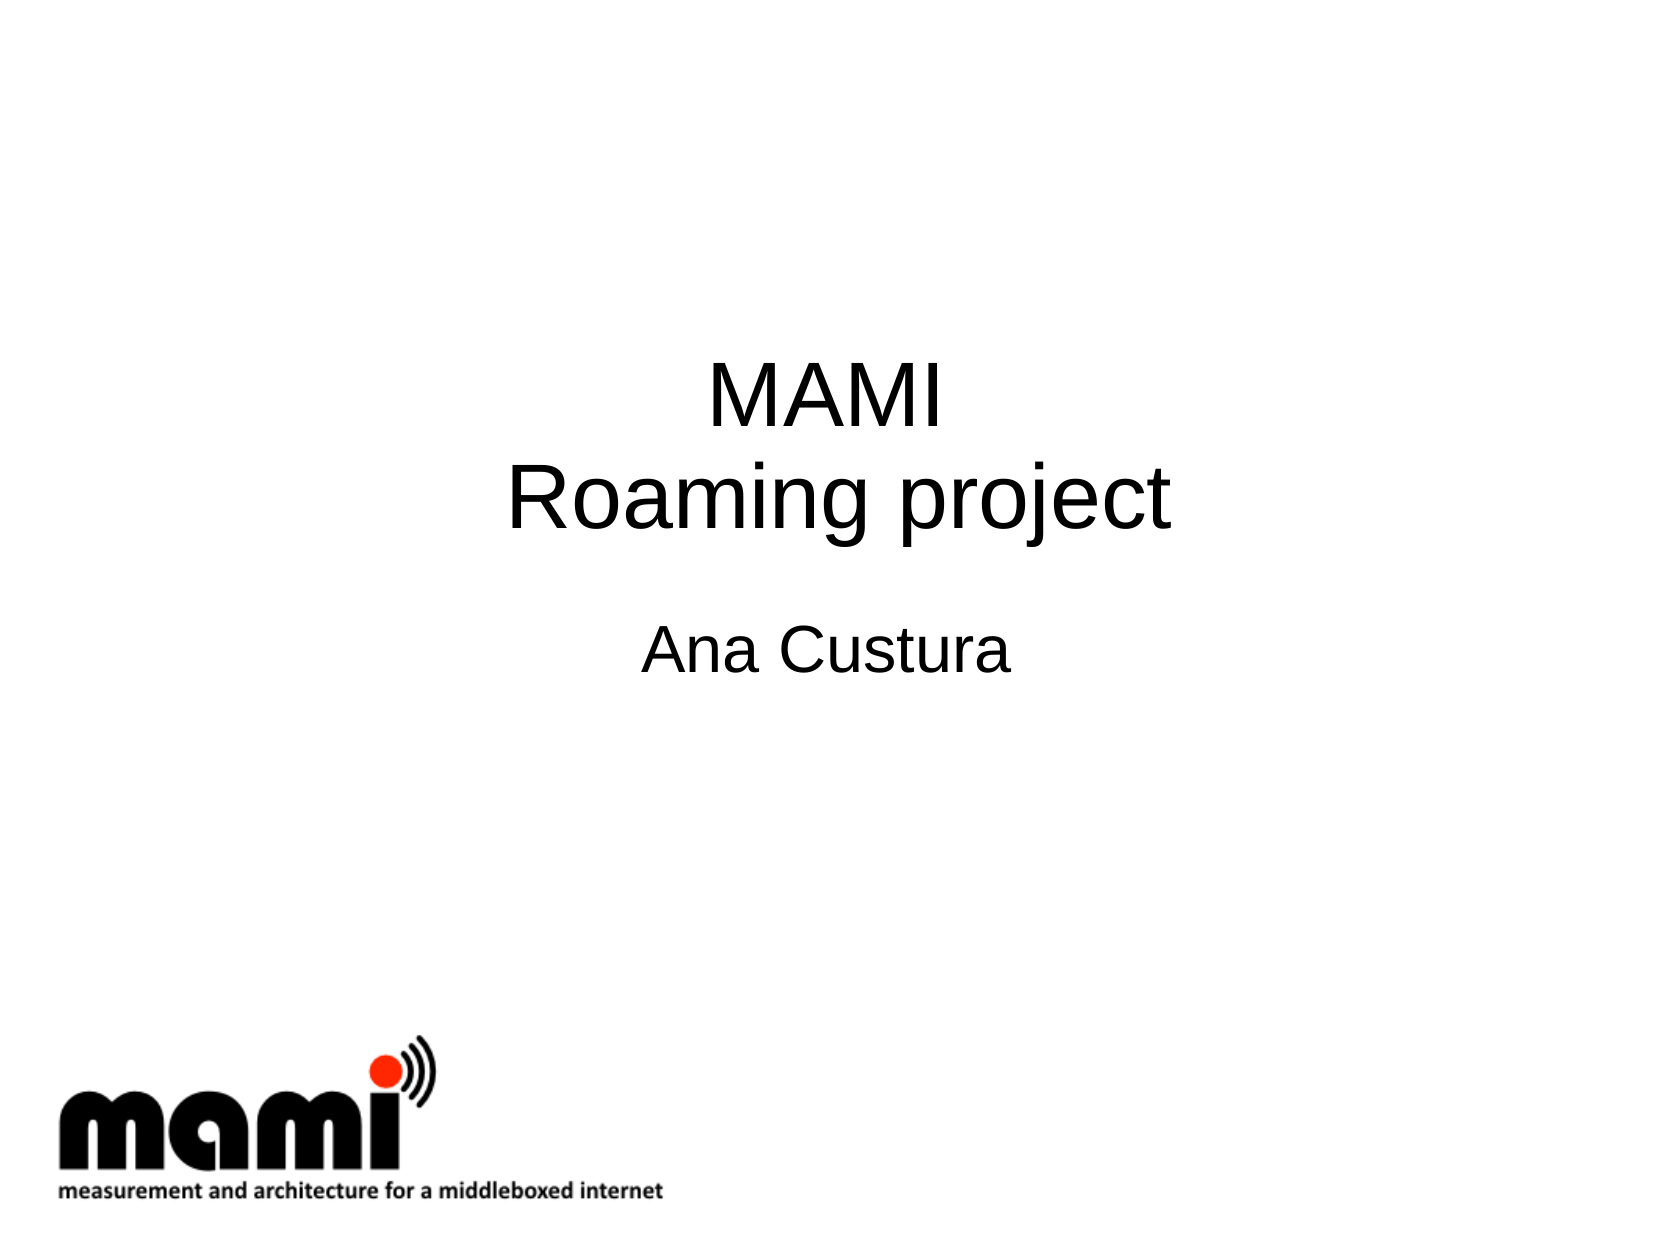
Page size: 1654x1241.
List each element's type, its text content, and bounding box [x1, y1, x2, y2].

subtitle Ana Custura [82, 290, 1571, 1010]
picture [23, 990, 993, 1241]
